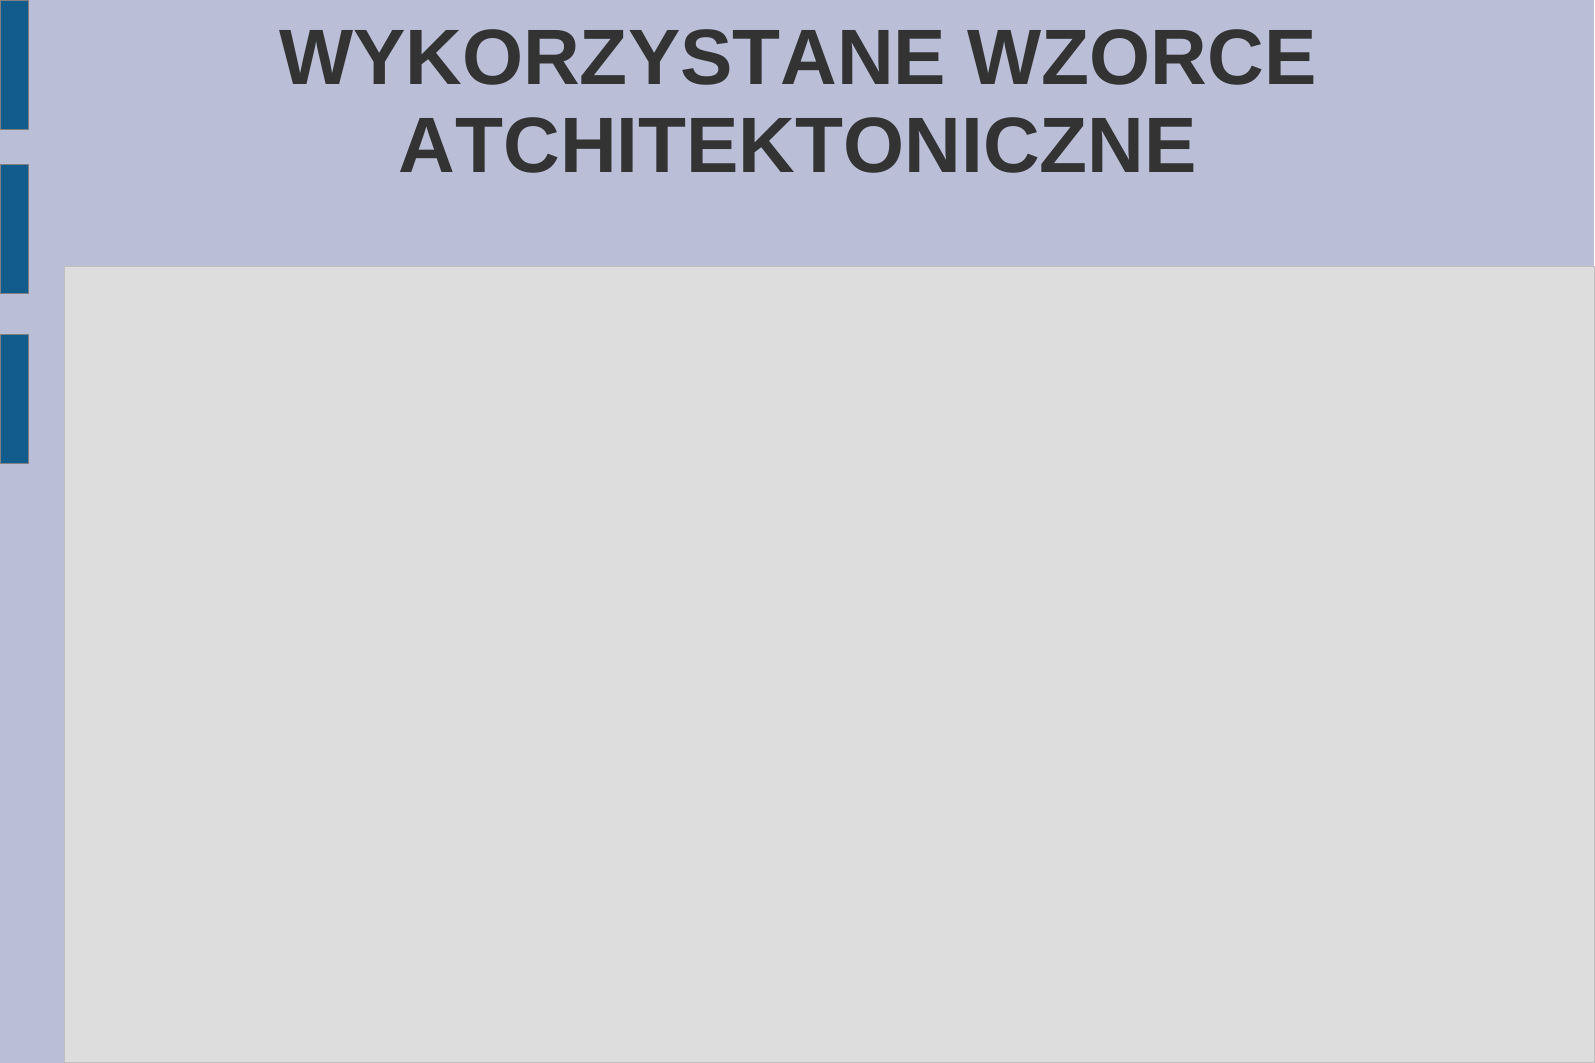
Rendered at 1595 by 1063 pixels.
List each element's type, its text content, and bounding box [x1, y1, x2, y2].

title WYKORZYSTANE WZORCE ATCHITEKTONICZNE [117, 13, 1479, 191]
